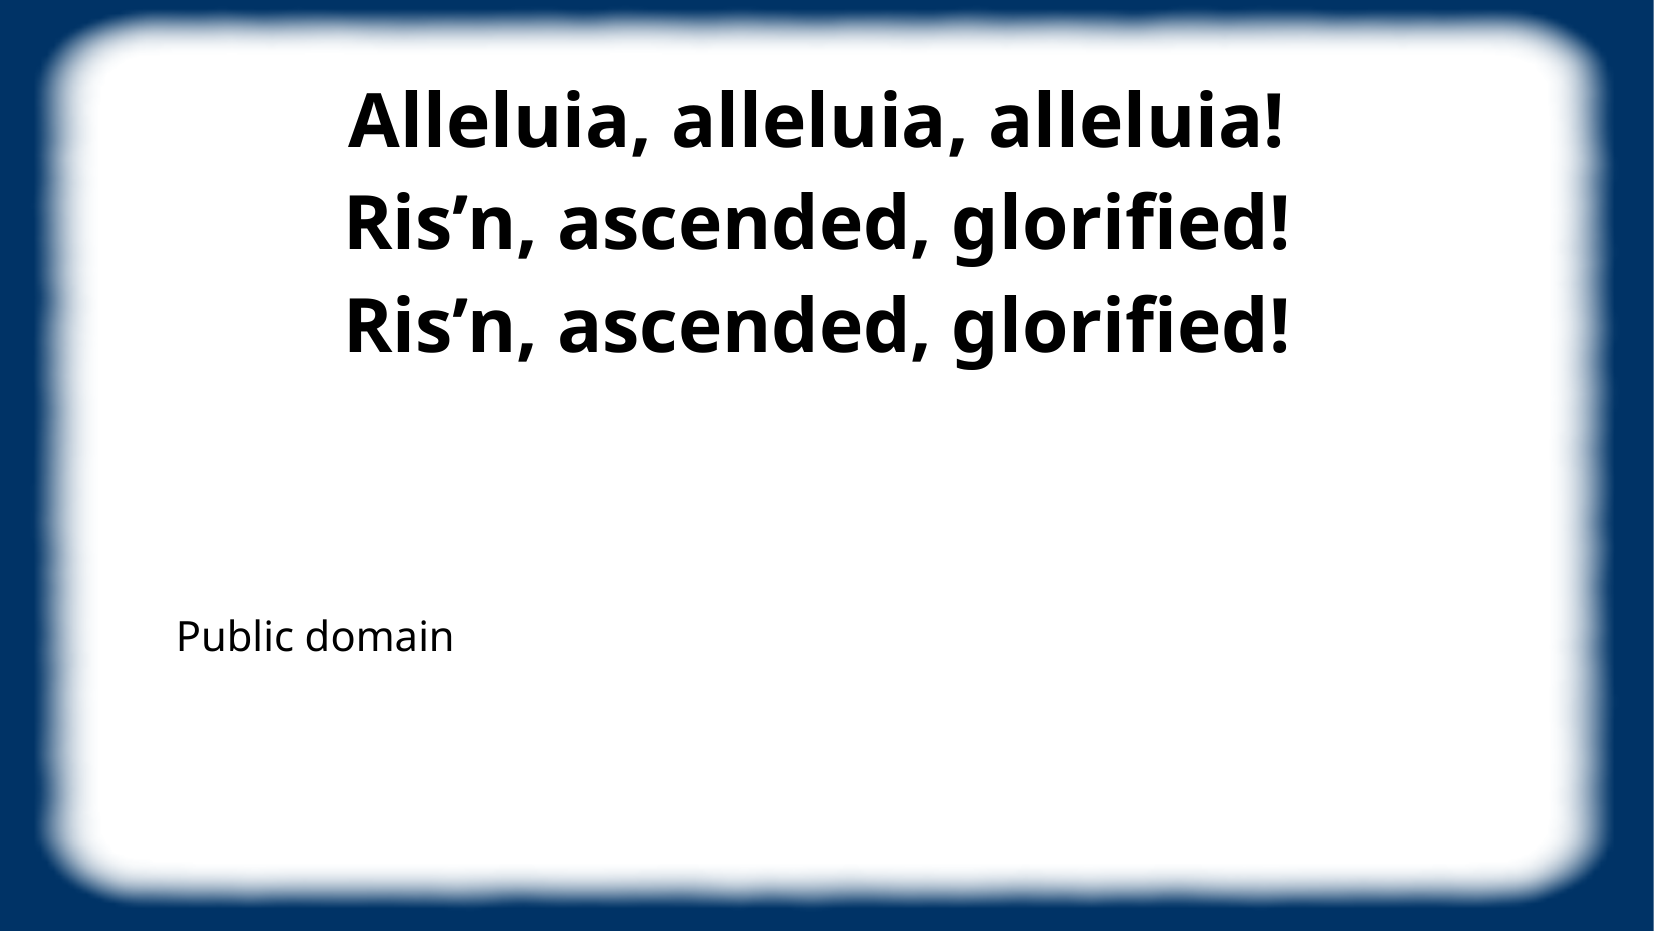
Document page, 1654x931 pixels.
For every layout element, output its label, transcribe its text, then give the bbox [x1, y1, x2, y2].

text_box Alleluia, alleluia, alleluia! Ris’n, ascended, glorified! Ris’n, ascended, glorified! Public domain [75, 60, 1561, 807]
picture [0, 0, 1654, 931]
